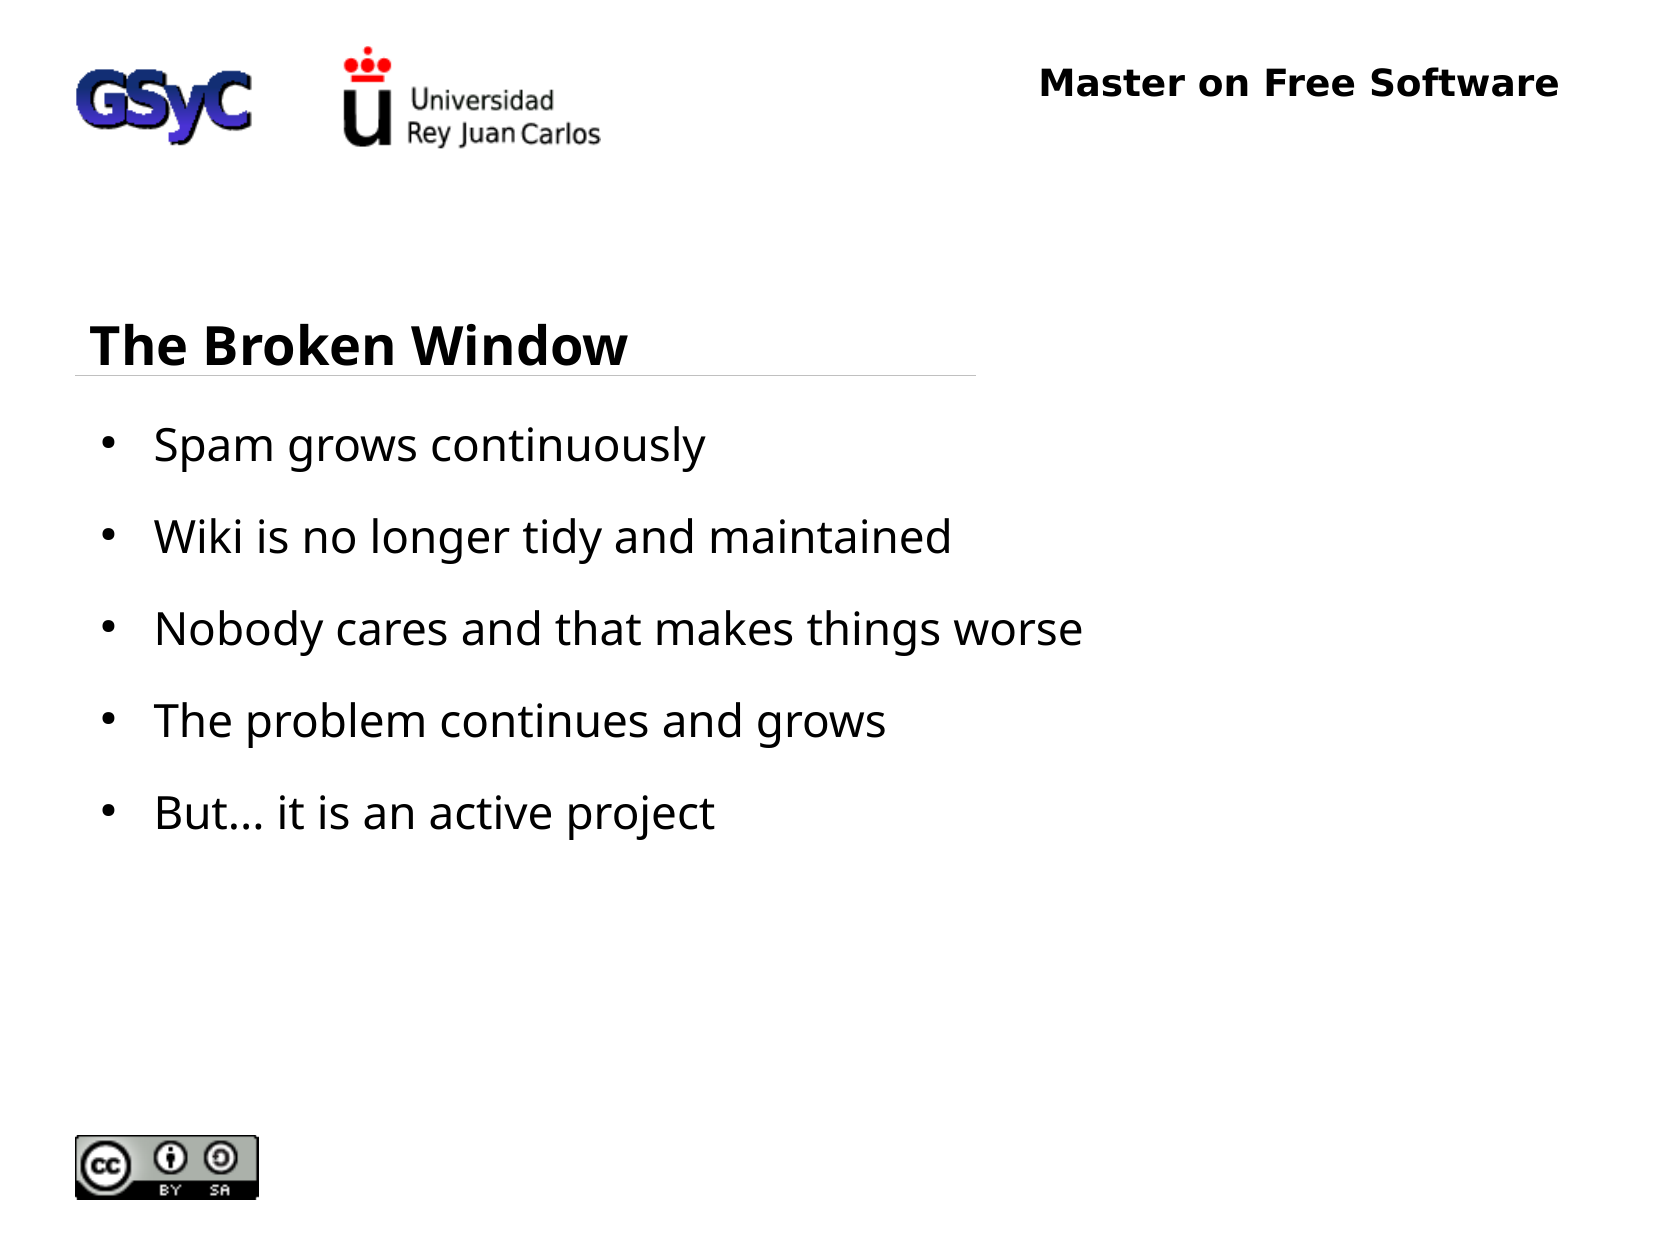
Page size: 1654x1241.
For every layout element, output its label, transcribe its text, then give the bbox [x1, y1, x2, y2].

list Spam grows continuously Wiki is no longer tidy and maintained Nobody cares and that makes things worse The problem continues and grows But... it is an active project [82, 412, 1571, 1109]
text_box The Broken Window [75, 300, 1538, 381]
picture [75, 46, 601, 150]
picture [75, 1163, 259, 1200]
text_box [75, 412, 1576, 1163]
